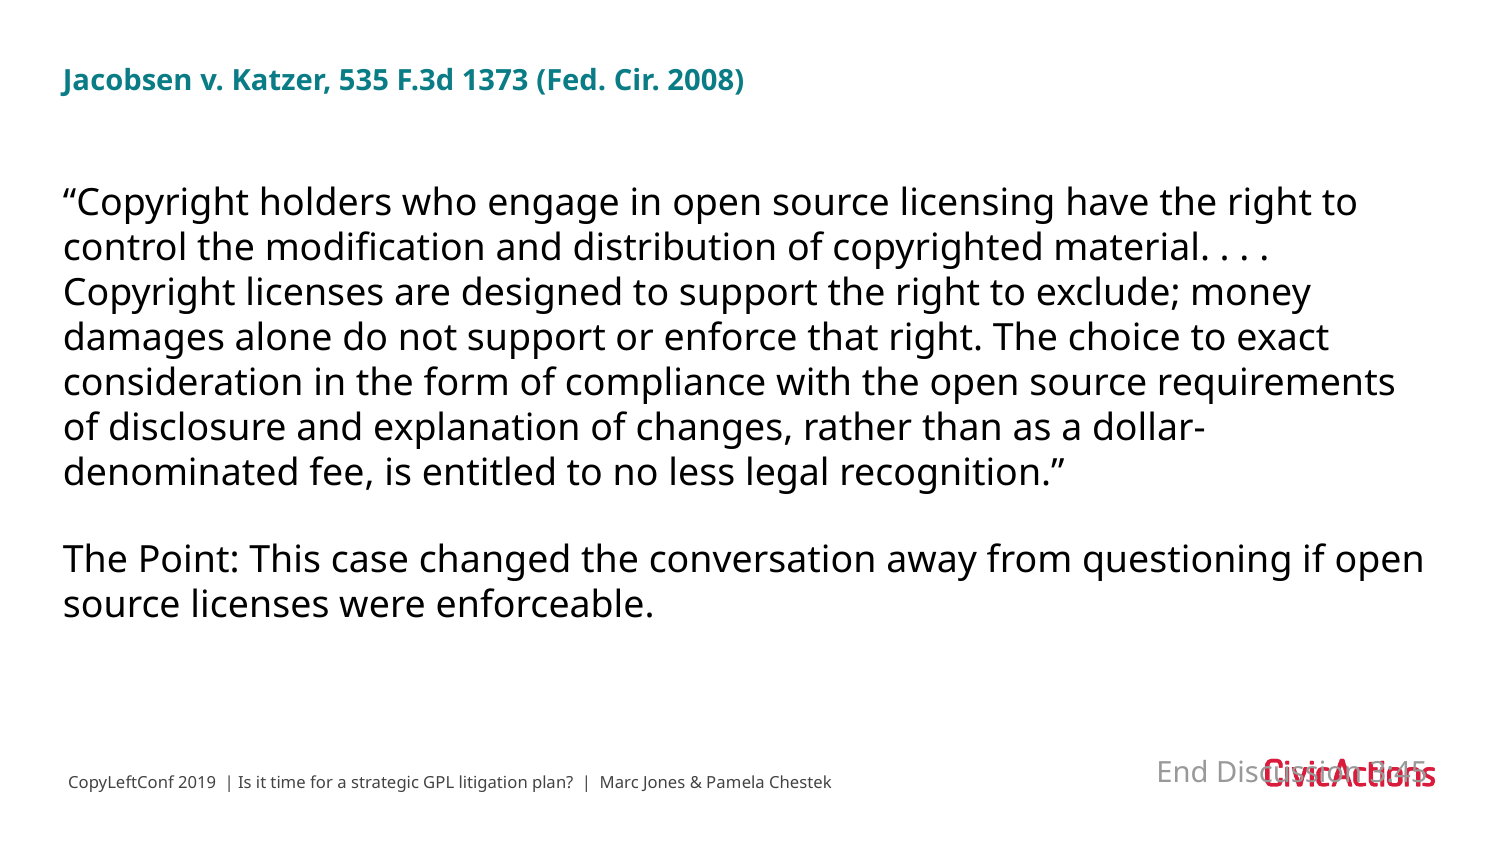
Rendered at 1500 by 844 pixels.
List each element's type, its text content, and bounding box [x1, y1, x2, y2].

list “Copyright holders who engage in open source licensing have the right to control the modification and distribution of copyrighted material. . . . Copyright licenses are designed to support the right to exclude; money damages alone do not support or enforce that right. The choice to exact consideration in the form of compliance with the open source requirements of disclosure and explanation of changes, rather than as a dollar-denominated fee, is entitled to no less legal recognition.” The Point: This case changed the conversation away from questioning if open source licenses were enforceable. End Discussion 3:45 [53, 149, 1438, 798]
text_box CopyLeftConf 2019 | Is it time for a strategic GPL litigation plan? | Marc Jones & Pamela Chestek [53, 757, 1235, 796]
title Jacobsen v. Katzer, 535 F.3d 1373 (Fed. Cir. 2008) [53, 51, 1438, 136]
